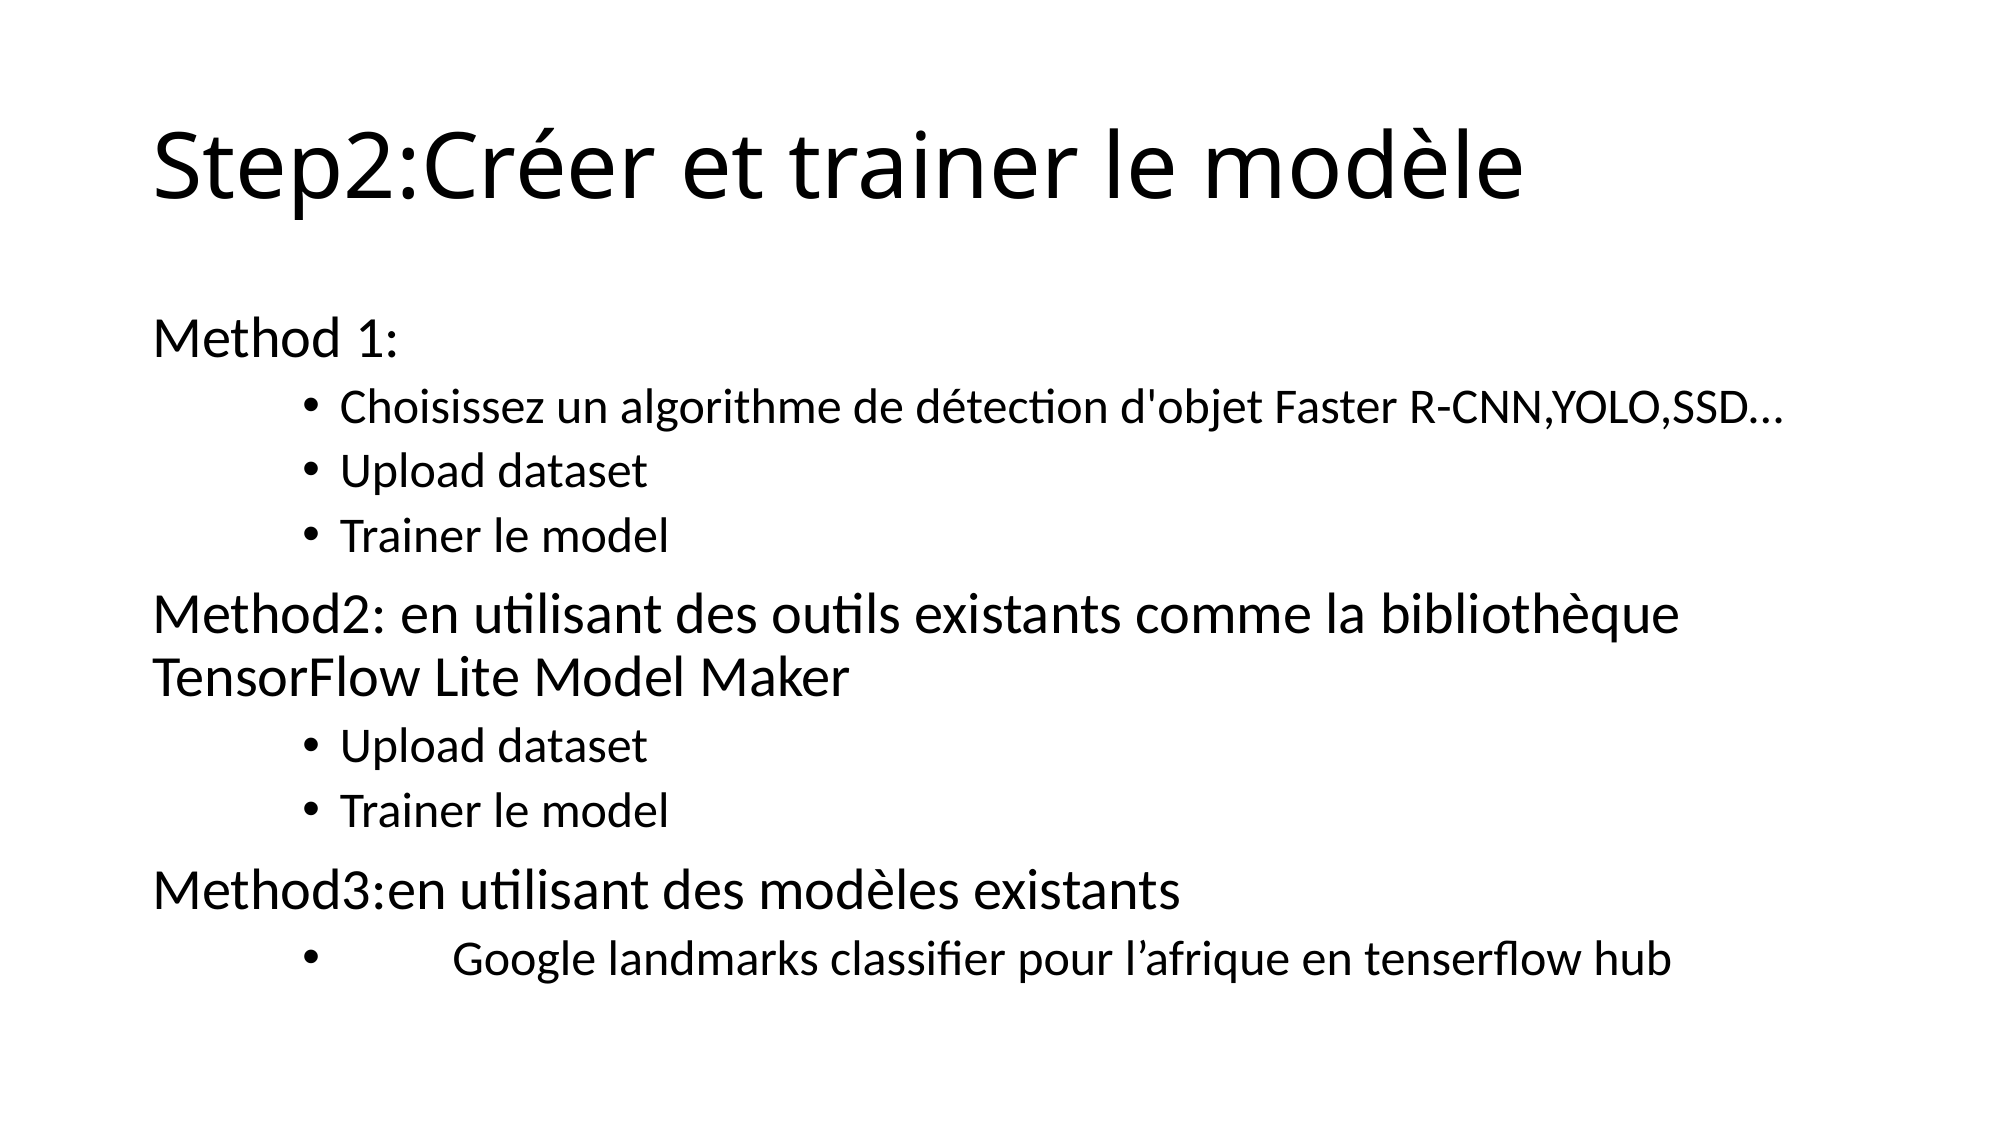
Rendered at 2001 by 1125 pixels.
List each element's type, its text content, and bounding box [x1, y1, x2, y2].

list Method 1: Choisissez un algorithme de détection d'objet Faster R-CNN,YOLO,SSD… Upload dataset Trainer le model Method2: en utilisant des outils existants comme la bibliothèque TensorFlow Lite Model Maker Upload dataset Trainer le model Method3:en utilisant des modèles existants Google landmarks classifier pour l’afrique en tenserflow hub [137, 299, 1863, 1014]
title Step2:Créer et trainer le modèle [137, 59, 1863, 278]
